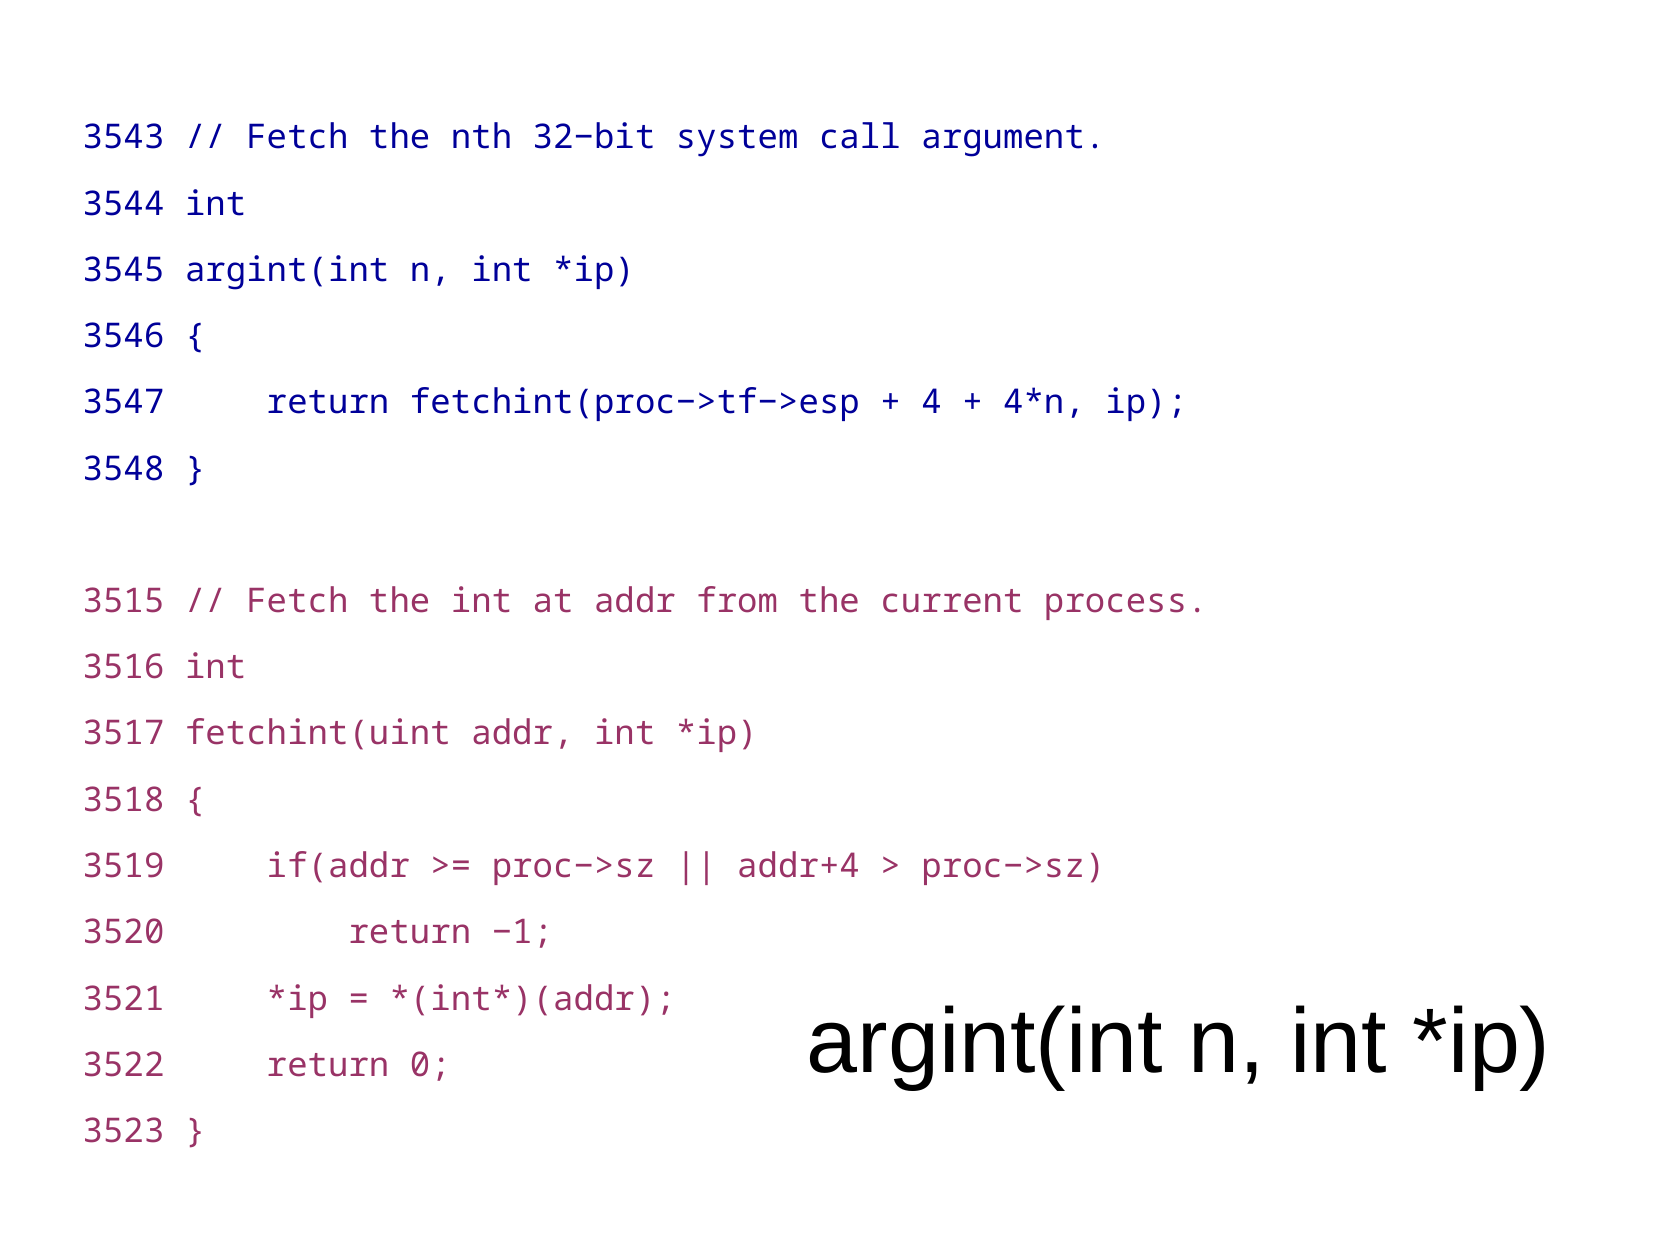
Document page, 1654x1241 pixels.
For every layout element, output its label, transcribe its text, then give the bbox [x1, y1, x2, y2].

list 3543 // Fetch the nth 32−bit system call argument. 3544 int 3545 argint(int n, int *ip) 3546 { 3547 return fetchint(proc−>tf−>esp + 4 + 4*n, ip); 3548 } 3515 // Fetch the int at addr from the current process. 3516 int 3517 fetchint(uint addr, int *ip) 3518 { 3519 if(addr >= proc−>sz || addr+4 > proc−>sz) 3520 return −1; 3521 *ip = *(int*)(addr); 3522 return 0; 3523 } [82, 112, 1571, 1163]
